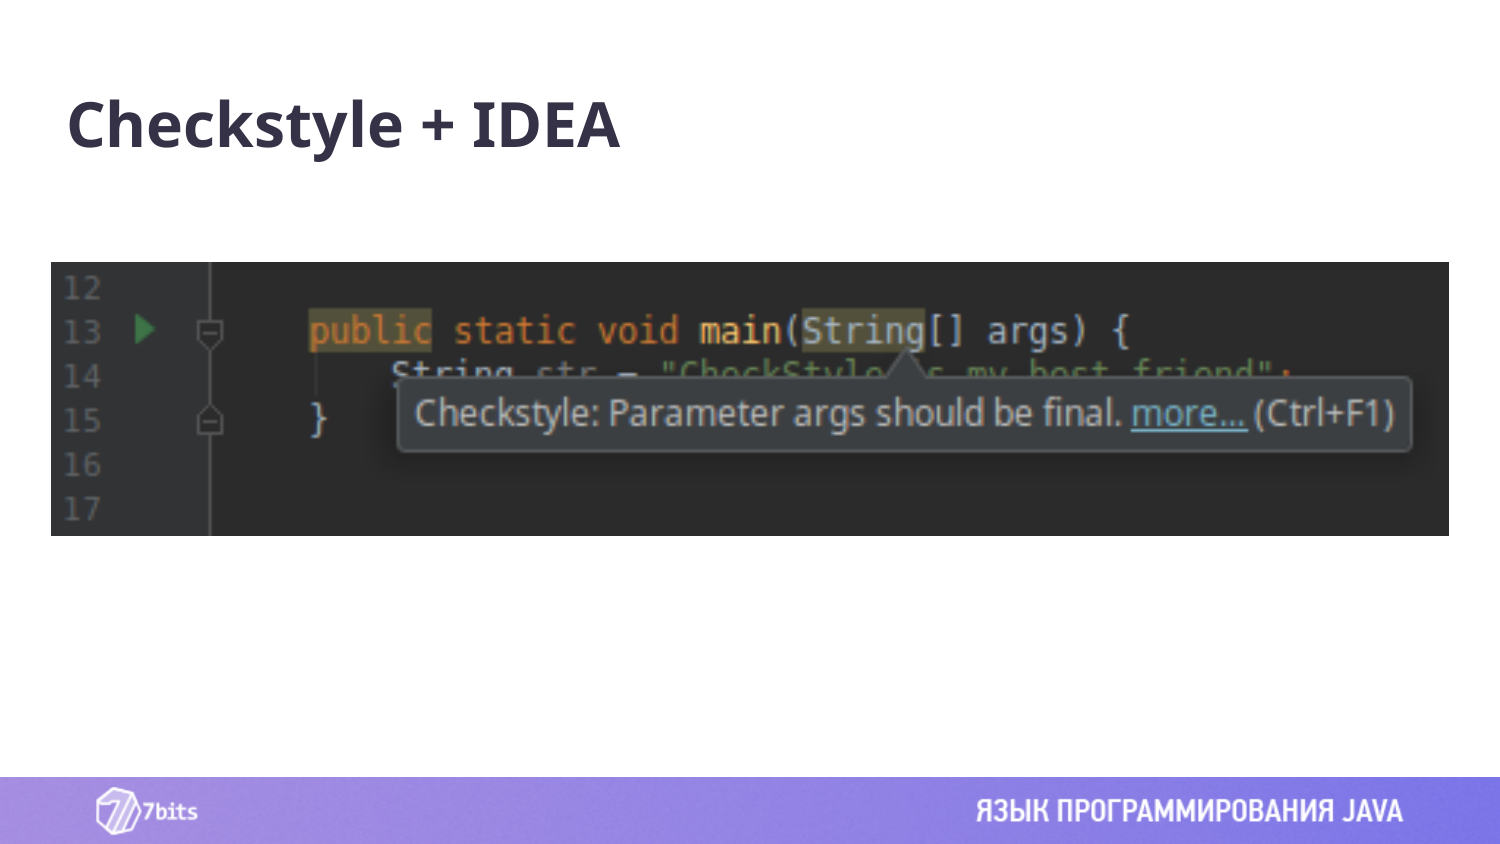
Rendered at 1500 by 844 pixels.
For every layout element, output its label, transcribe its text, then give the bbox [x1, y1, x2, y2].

picture [0, 777, 1500, 844]
title Checkstyle + IDEA [51, 69, 1449, 164]
picture [51, 262, 1449, 536]
